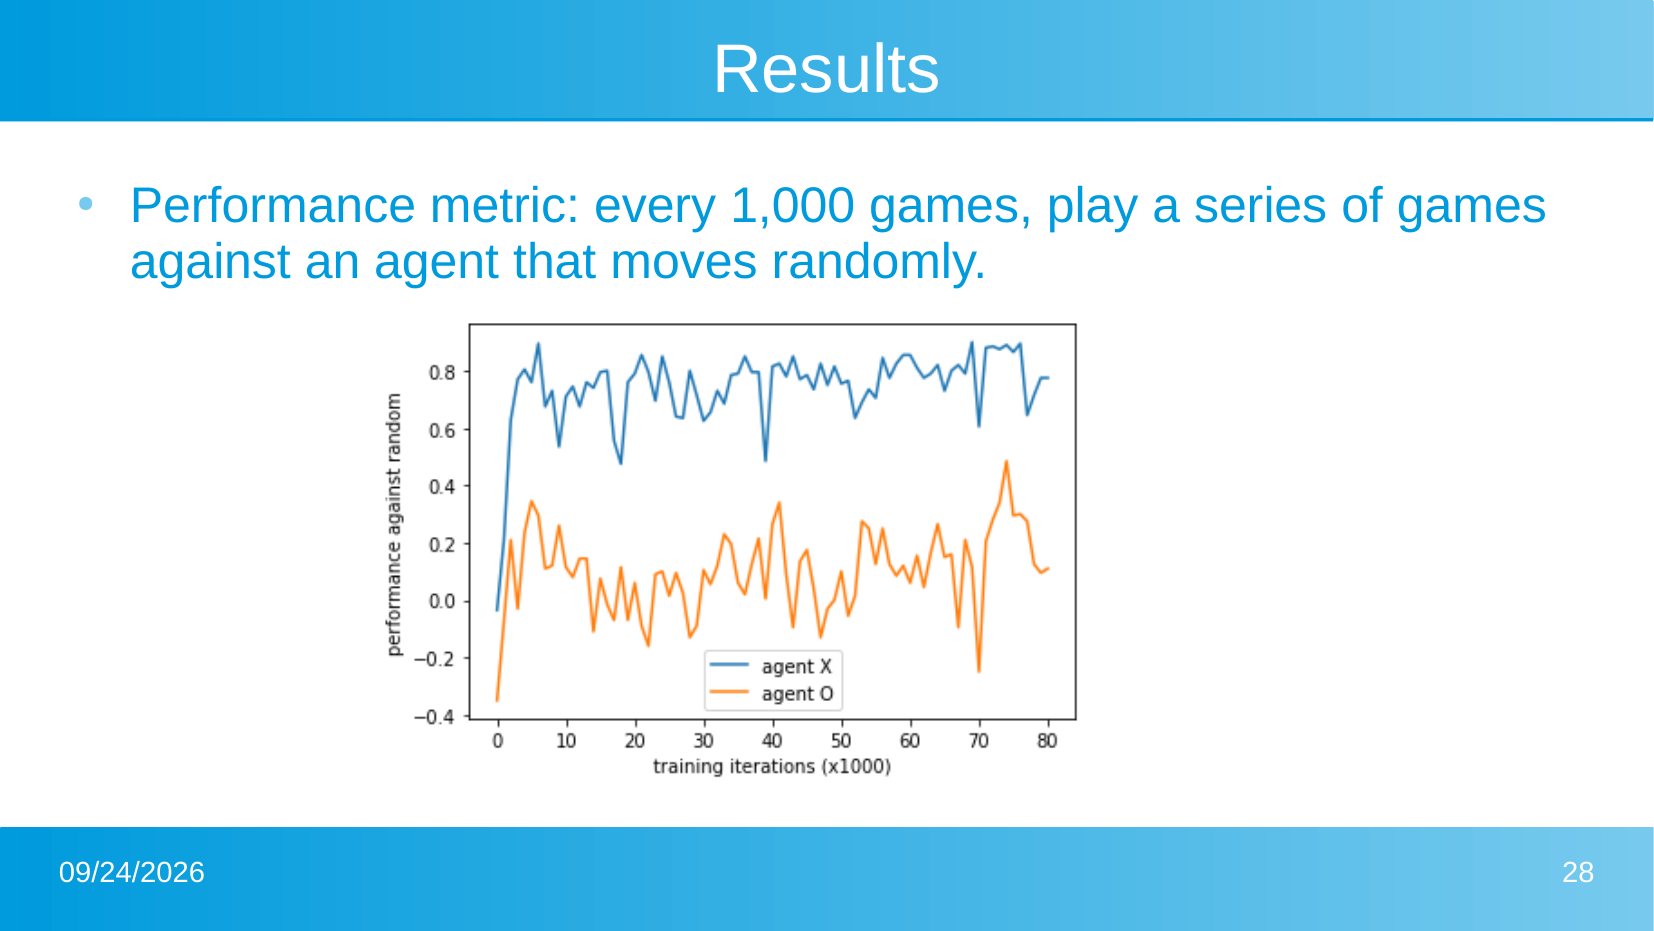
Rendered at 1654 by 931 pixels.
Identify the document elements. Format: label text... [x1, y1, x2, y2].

list Performance metric: every 1,000 games, play a series of games against an agent that moves randomly. [59, 177, 1595, 768]
title Results [59, 29, 1595, 108]
picture [375, 313, 1088, 788]
